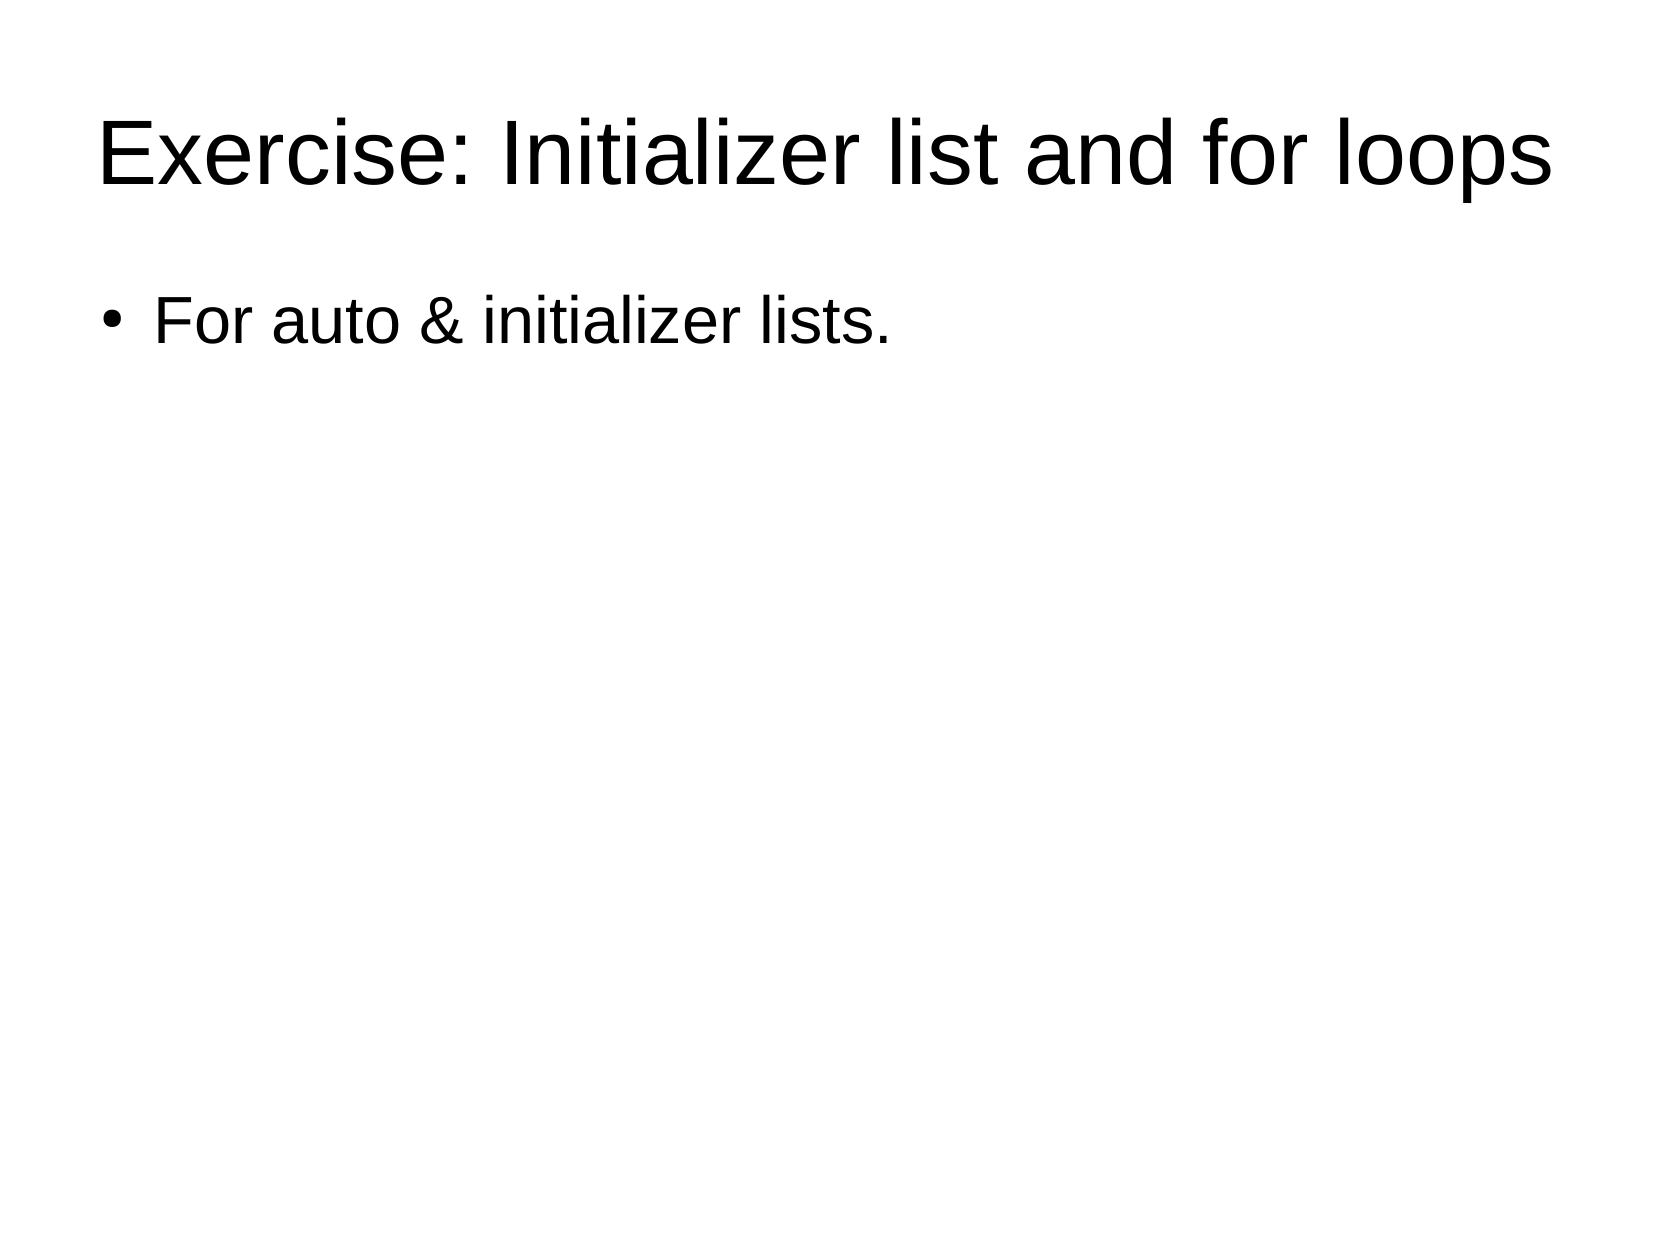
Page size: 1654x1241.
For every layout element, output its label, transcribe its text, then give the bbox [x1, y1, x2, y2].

list For auto & initializer lists. [82, 283, 1571, 1123]
title Exercise: Initializer list and for loops [82, 49, 1571, 257]
